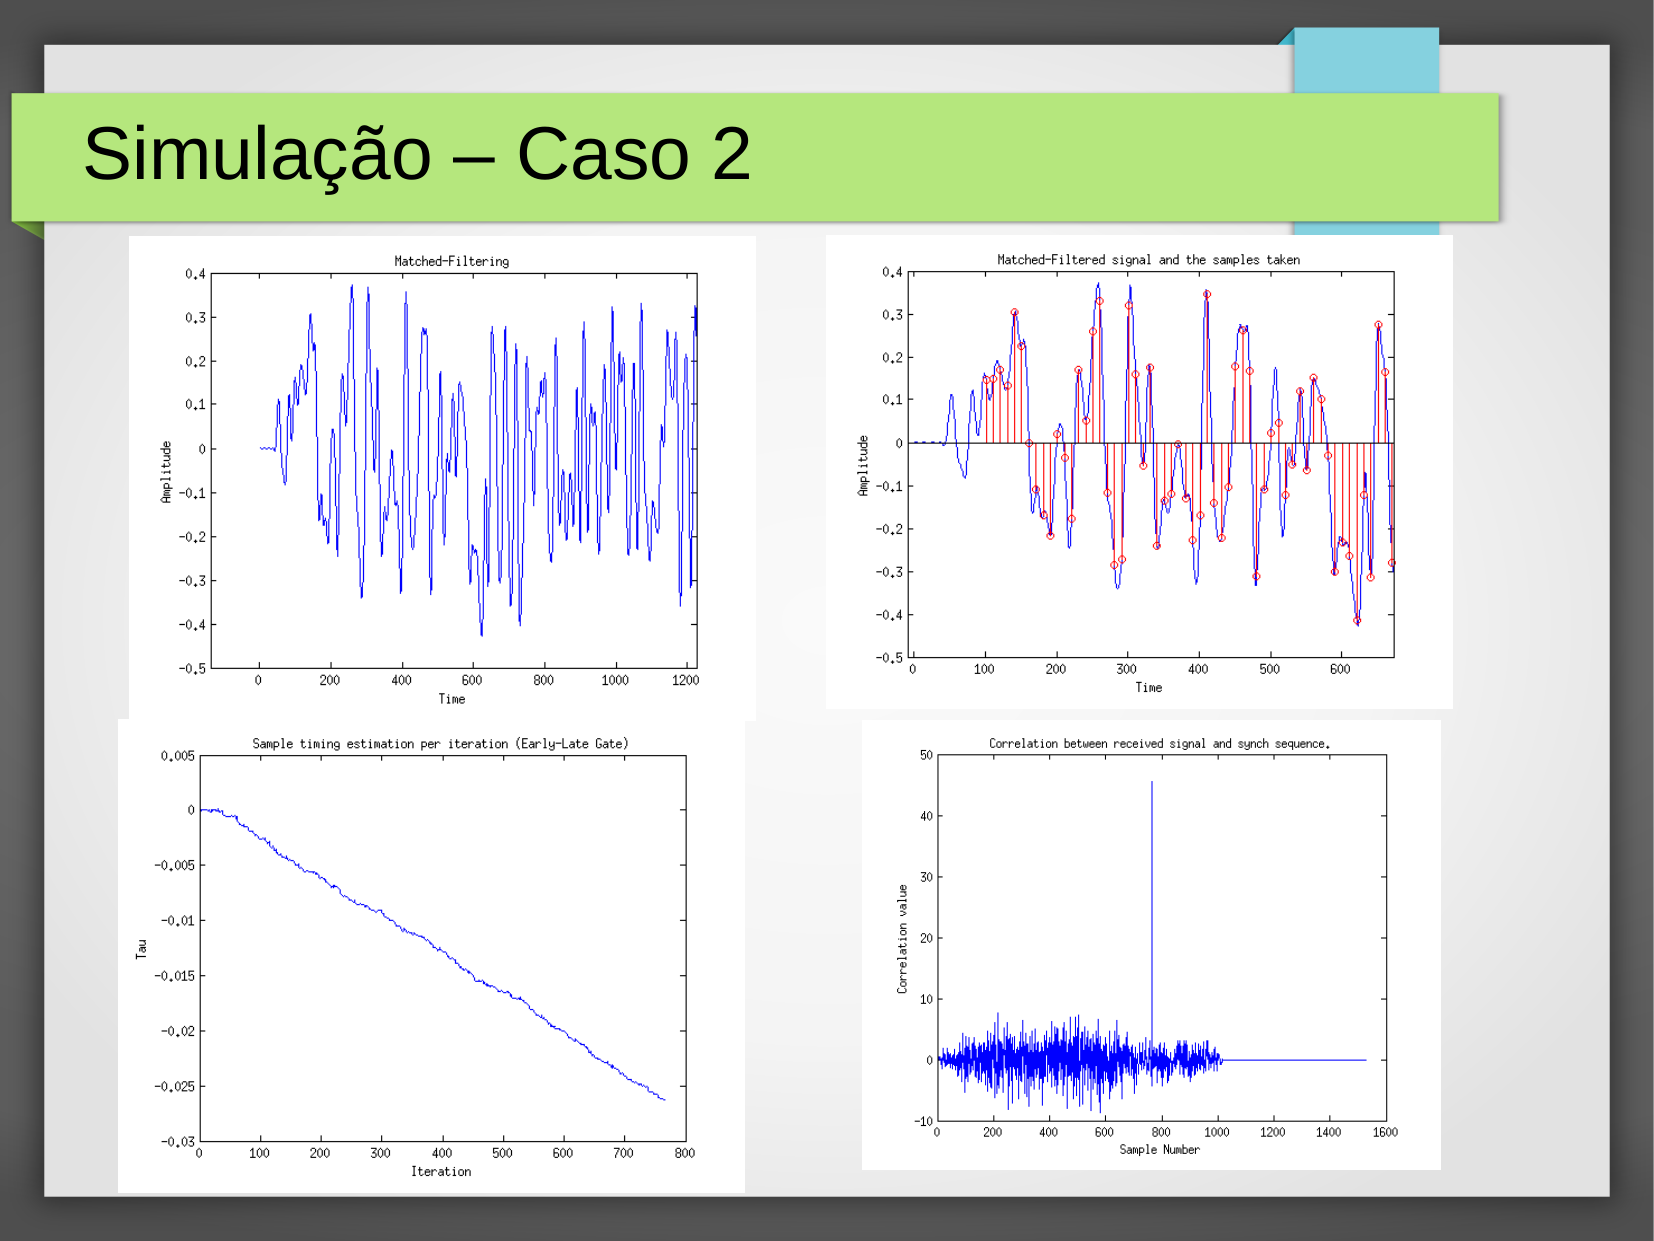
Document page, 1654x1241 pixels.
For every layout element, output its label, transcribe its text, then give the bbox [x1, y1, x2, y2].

title Simulação – Caso 2 [82, 94, 1264, 213]
picture [0, 0, 1654, 1241]
